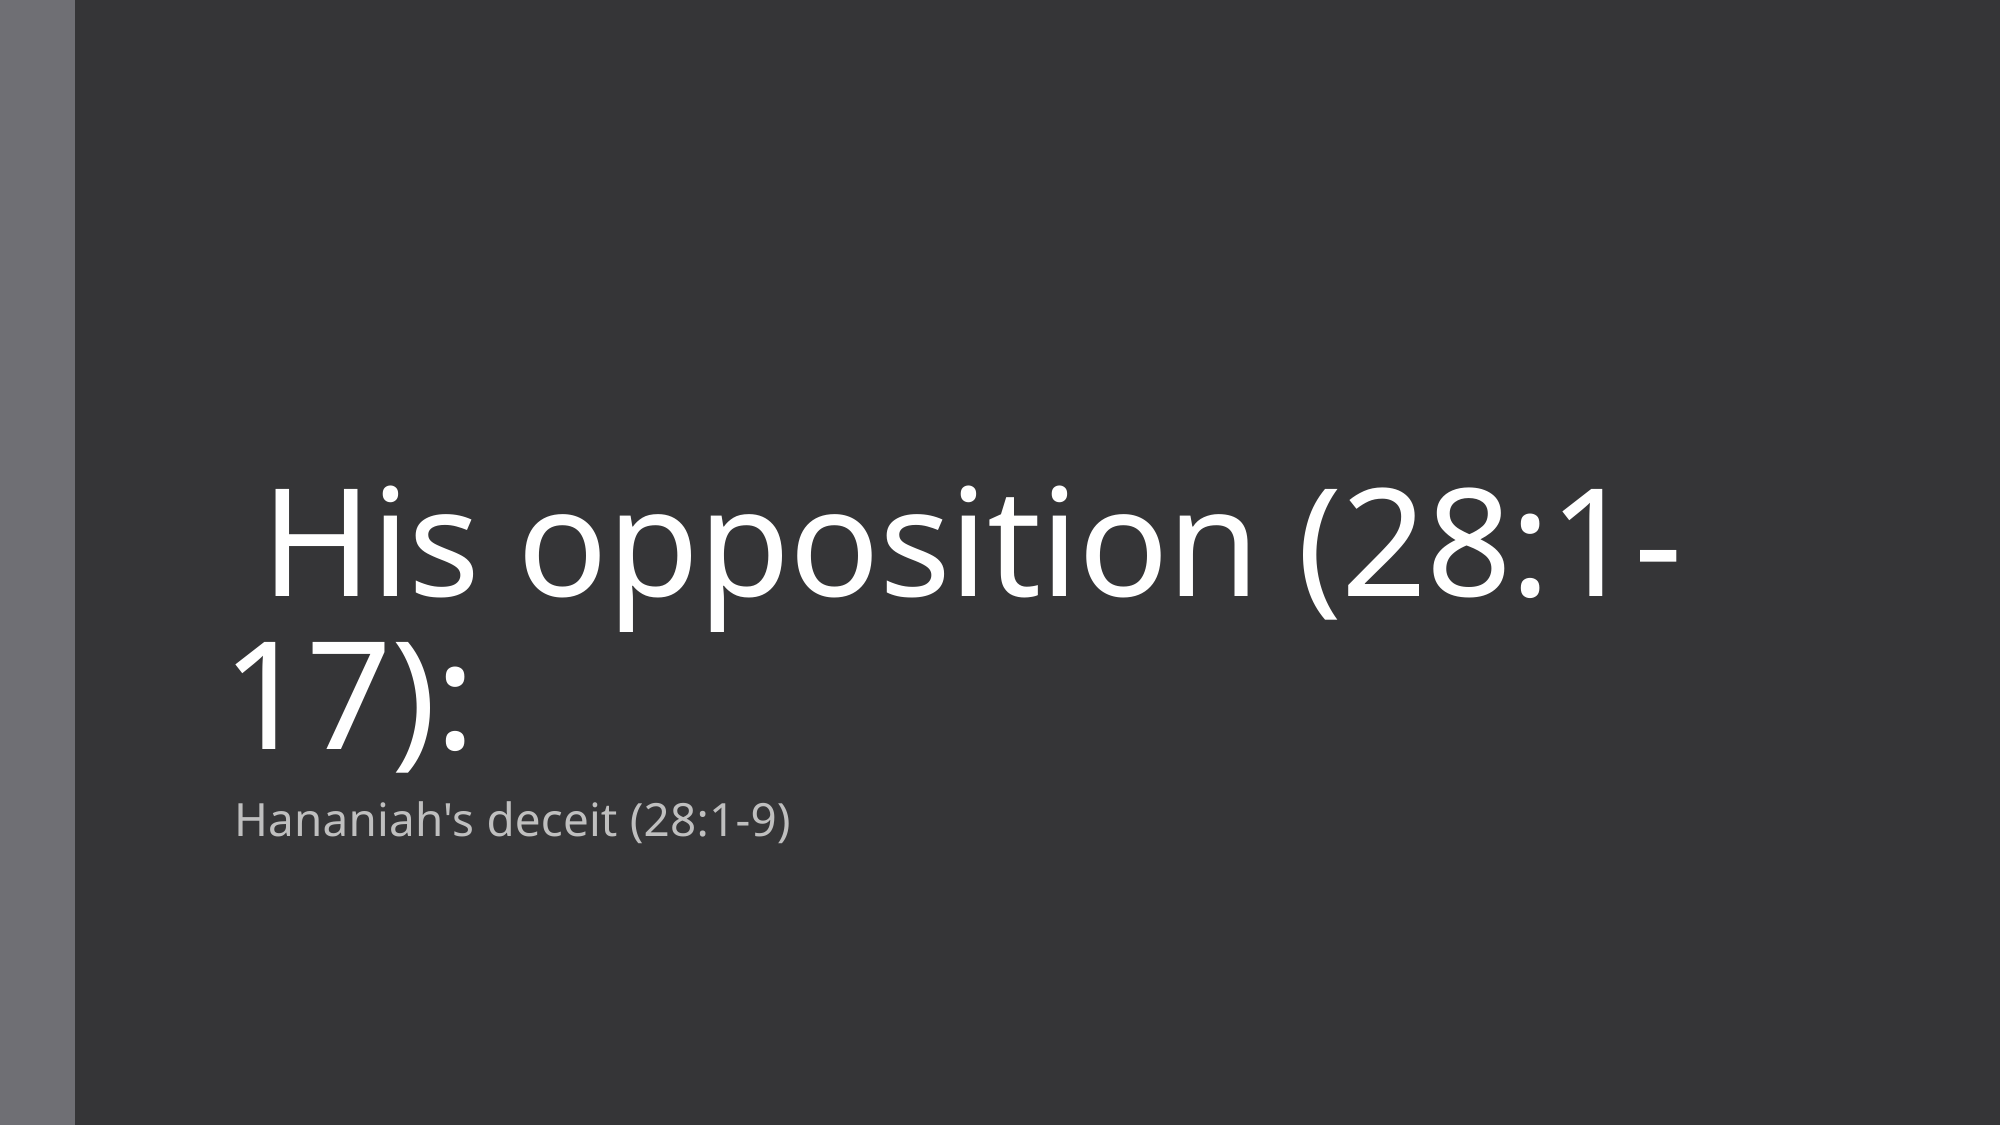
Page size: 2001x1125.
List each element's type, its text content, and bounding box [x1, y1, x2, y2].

title His opposition (28:1-17): [206, 124, 1752, 787]
subtitle Hananiah's deceit (28:1-9) [206, 787, 1752, 1066]
